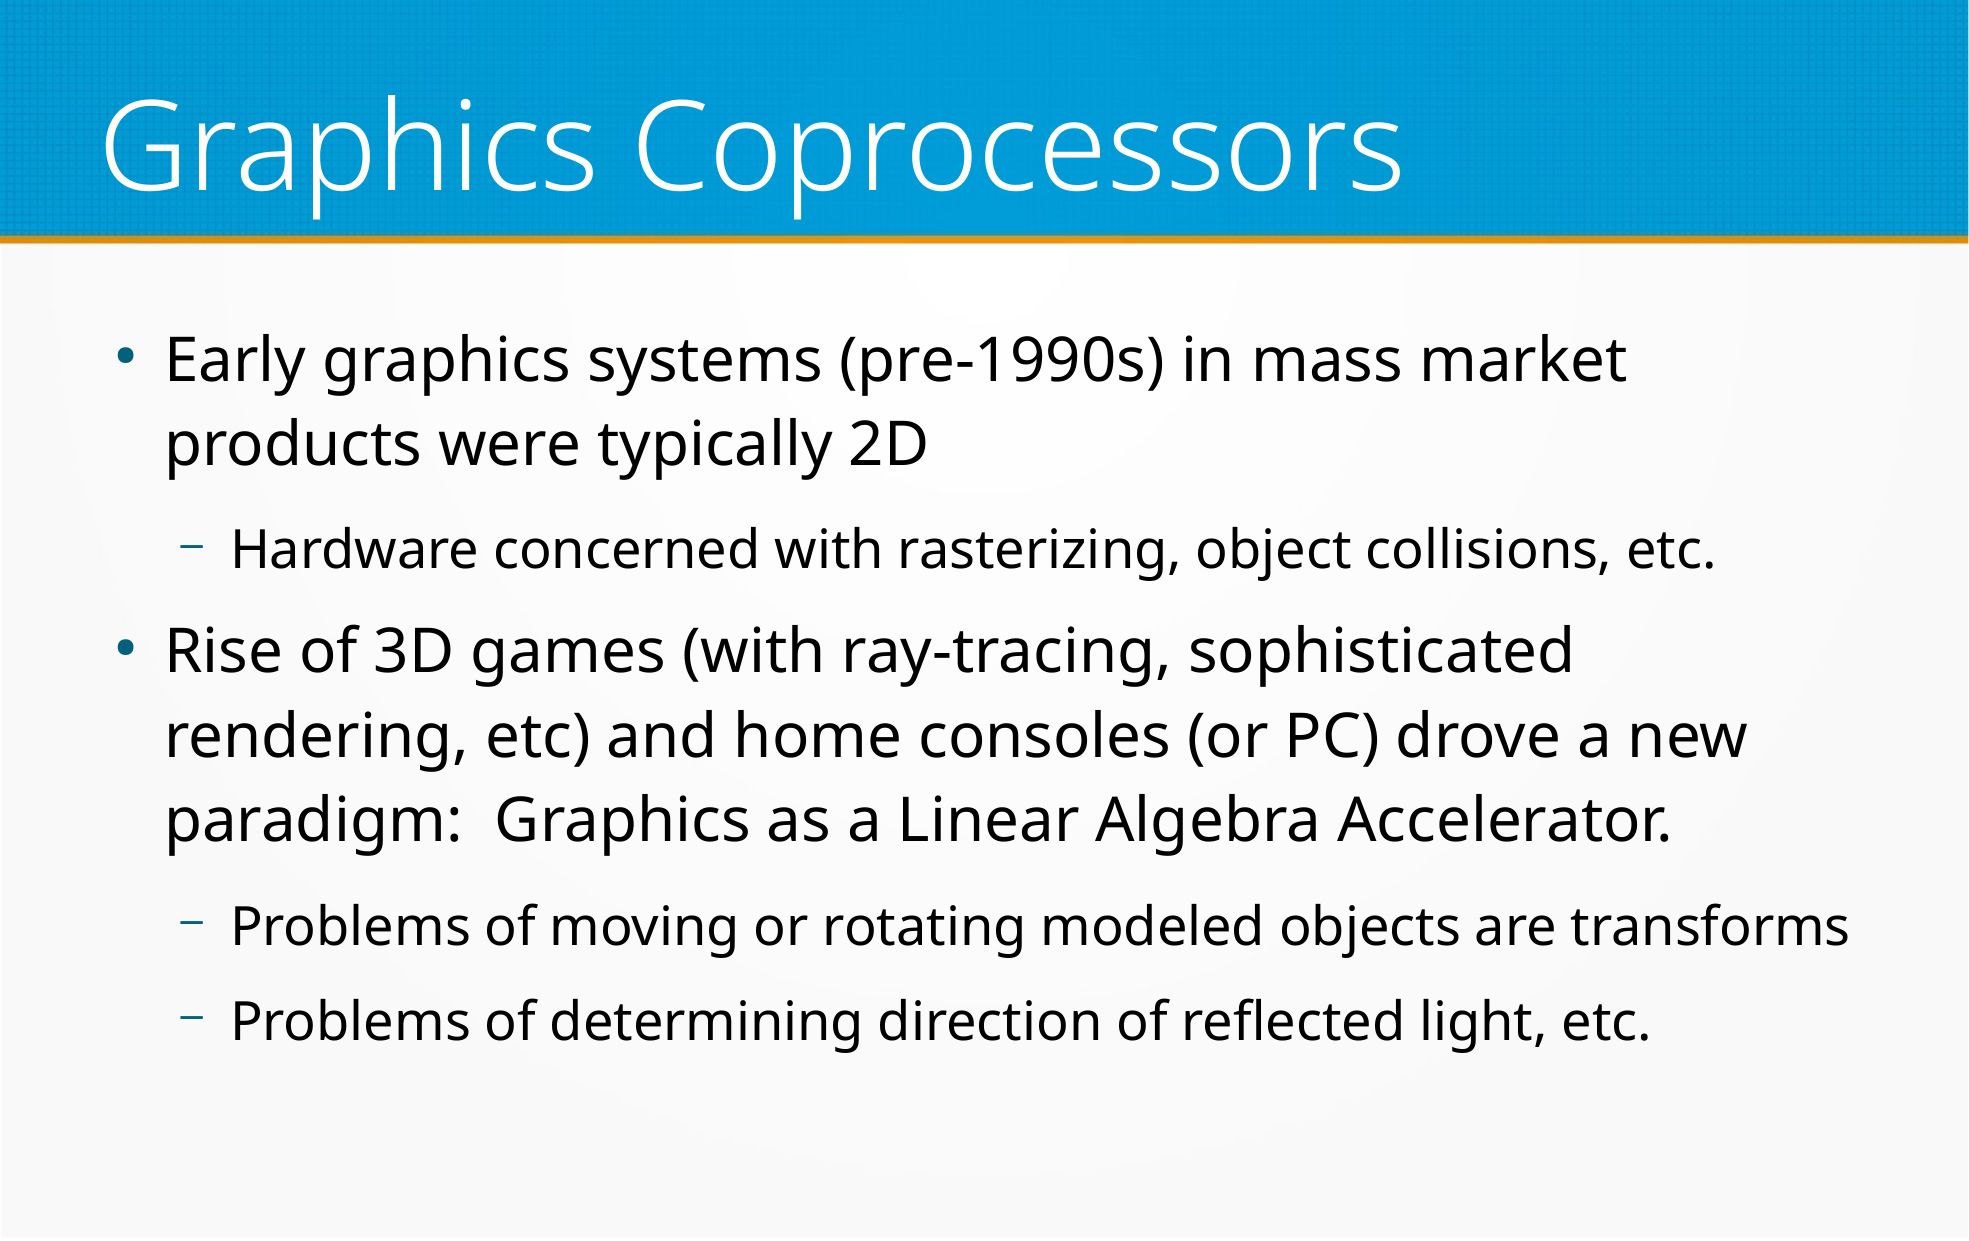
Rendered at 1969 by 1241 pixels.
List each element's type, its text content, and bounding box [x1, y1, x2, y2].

list Early graphics systems (pre-1990s) in mass market products were typically 2D Hardware concerned with rasterizing, object collisions, etc. Rise of 3D games (with ray-tracing, sophisticated rendering, etc) and home consoles (or PC) drove a new paradigm: Graphics as a Linear Algebra Accelerator. Problems of moving or rotating modeled objects are transforms Problems of determining direction of reflected light, etc. [98, 315, 1861, 1081]
picture [0, 233, 1969, 1241]
title Graphics Coprocessors [98, 19, 1870, 227]
